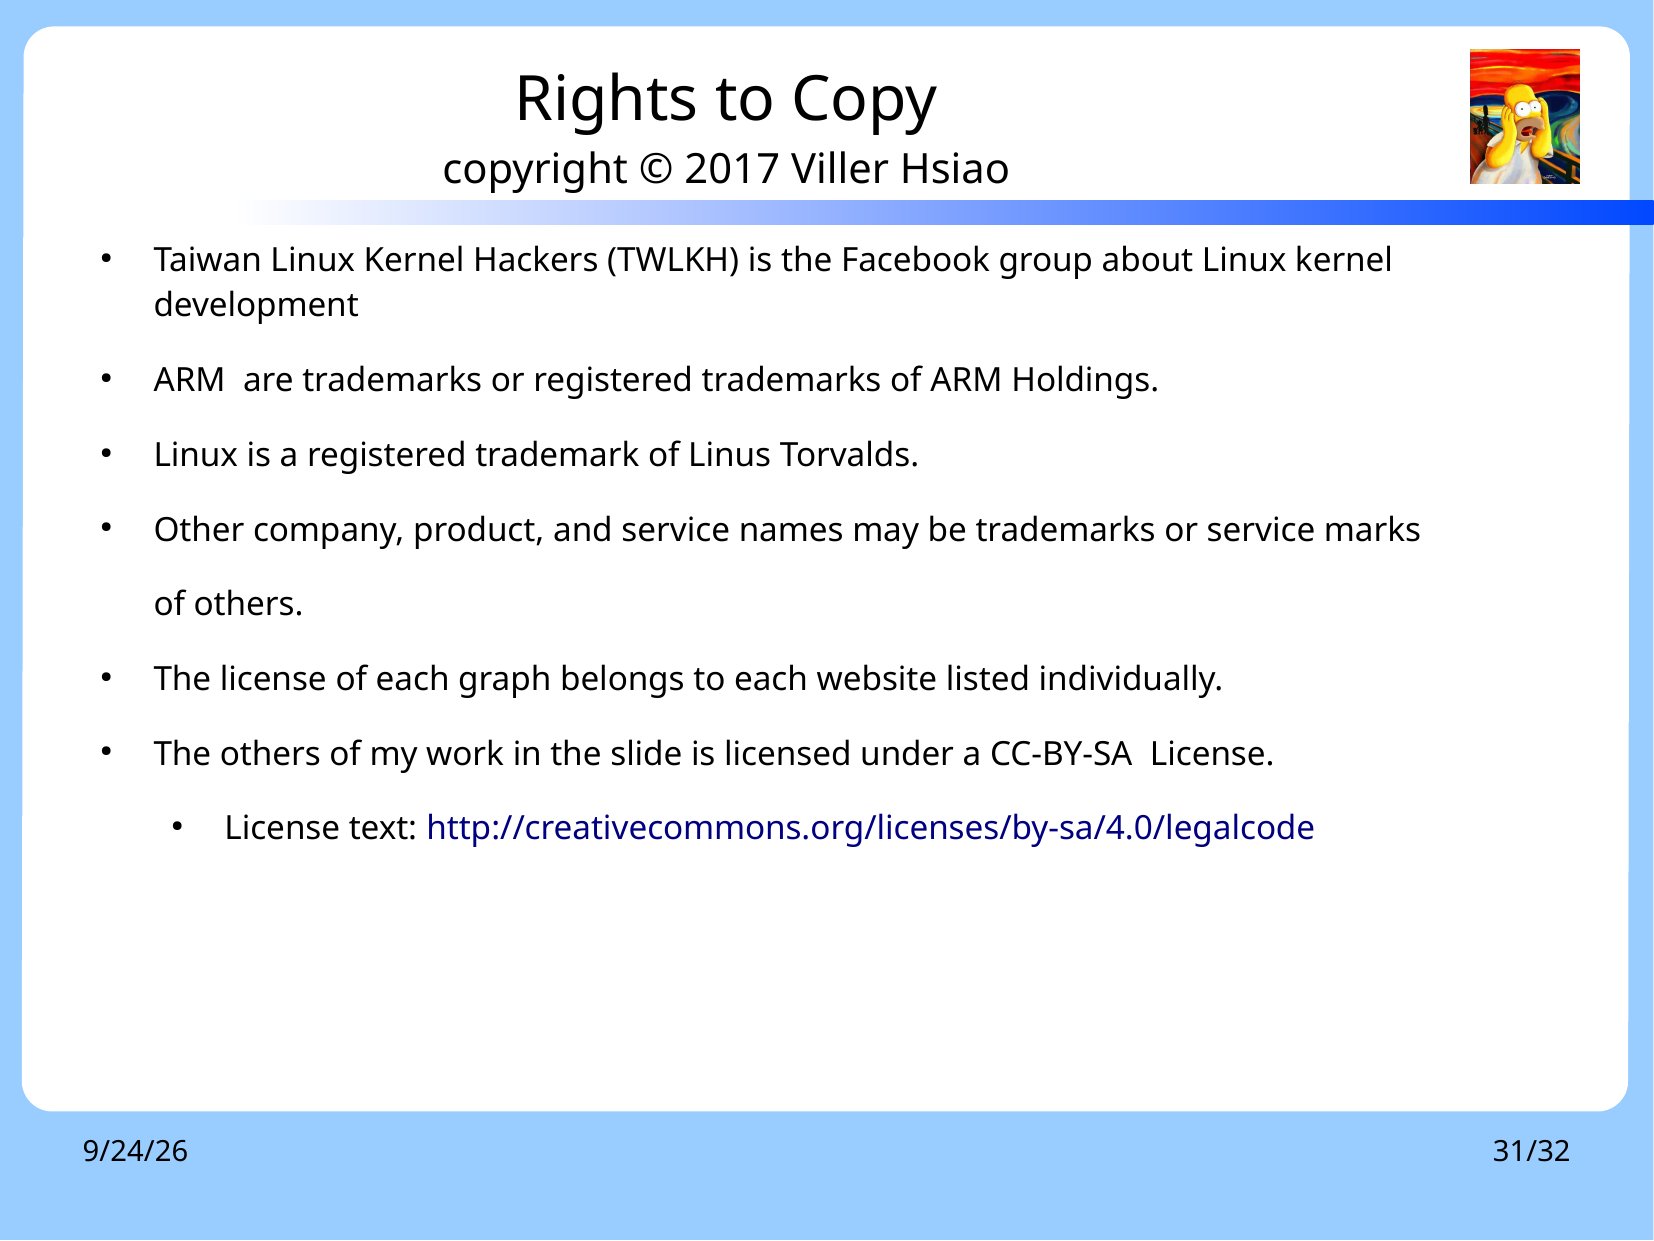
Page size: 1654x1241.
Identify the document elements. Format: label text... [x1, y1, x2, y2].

title Rights to Copy copyright © 2017 Viller Hsiao [82, 49, 1371, 201]
picture [1470, 49, 1580, 184]
list Taiwan Linux Kernel Hackers (TWLKH) is the Facebook group about Linux kernel development ARM are trademarks or registered trademarks of ARM Holdings. Linux is a registered trademark of Linus Torvalds. Other company, product, and service names may be trademarks or service marks of others. The license of each graph belongs to each website listed individually. The others of my work in the slide is licensed under a CC-BY-SA License. License text: http://creativecommons.org/licenses/by-sa/4.0/legalcode [82, 236, 1571, 1066]
